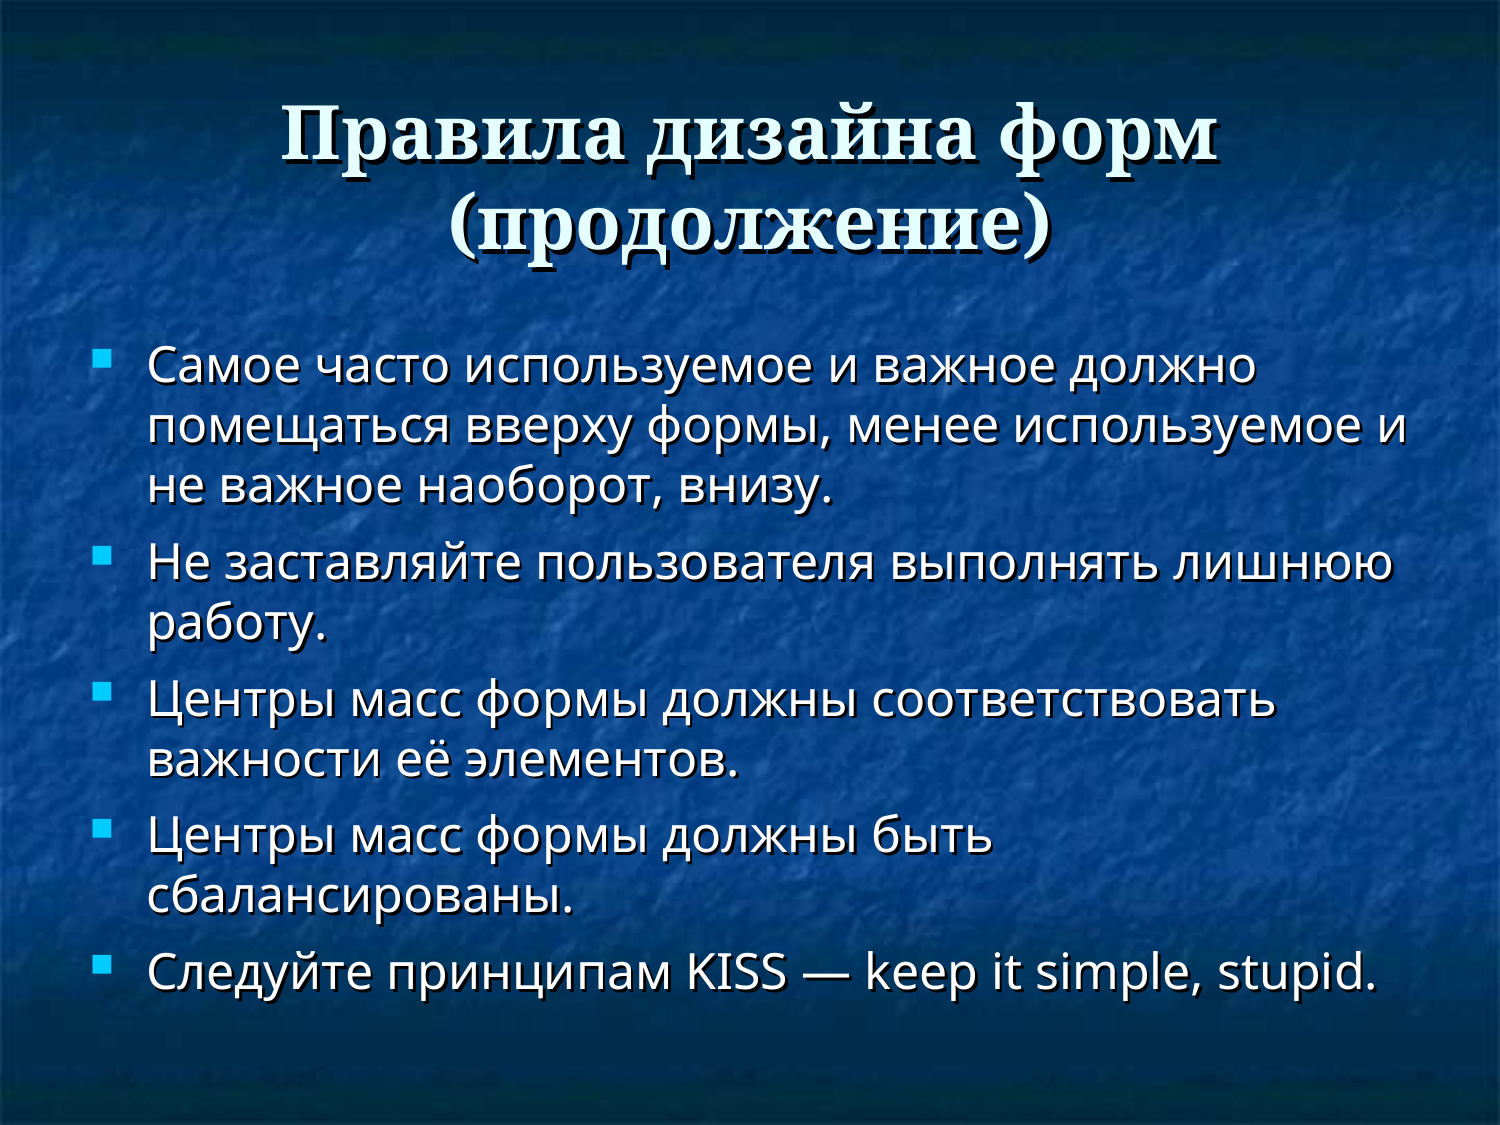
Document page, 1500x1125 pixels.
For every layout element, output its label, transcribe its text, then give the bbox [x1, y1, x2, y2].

list Самое часто используемое и важное должно помещаться вверху формы, менее используемое и не важное наоборот, внизу. Не заставляйте пользователя выполнять лишнюю работу. Центры масс формы должны соответствовать важности её элементов. Центры масс формы должны быть сбалансированы. Следуйте принципам KISS — keep it simple, stupid. [75, 324, 1426, 1000]
title Правила дизайна форм (продолжение) [75, 57, 1426, 293]
picture [0, 0, 1500, 1125]
